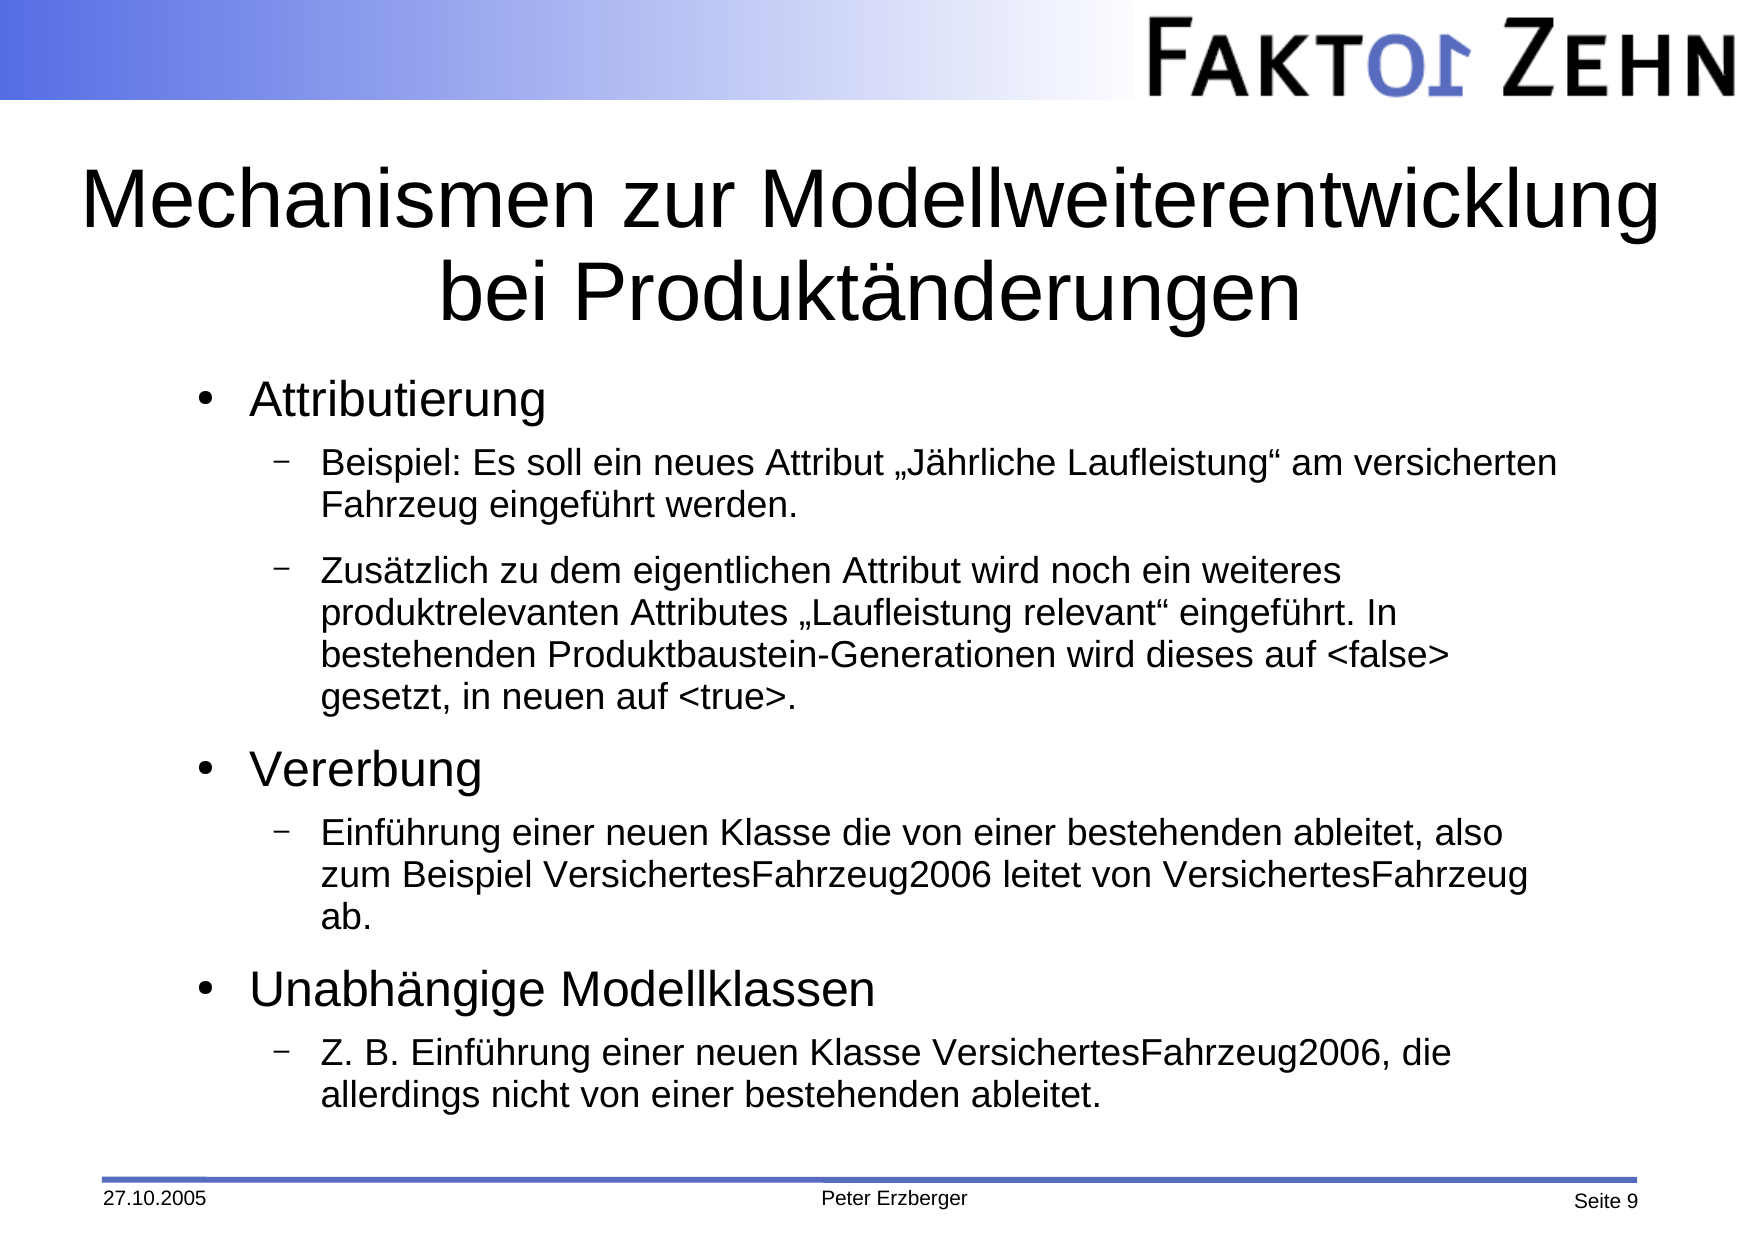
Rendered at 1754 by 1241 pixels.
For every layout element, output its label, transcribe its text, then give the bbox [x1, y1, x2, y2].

list Attributierung Beispiel: Es soll ein neues Attribut „Jährliche Laufleistung“ am versicherten Fahrzeug eingeführt werden. Zusätzlich zu dem eigentlichen Attribut wird noch ein weiteres produktrelevanten Attributes „Laufleistung relevant“ eingeführt. In bestehenden Produktbaustein-Generationen wird dieses auf <false> gesetzt, in neuen auf <true>. Vererbung Einführung einer neuen Klasse die von einer bestehenden ableitet, also zum Beispiel VersichertesFahrzeug2006 leitet von VersichertesFahrzeug ab. Unabhängige Modellklassen Z. B. Einführung einer neuen Klasse VersichertesFahrzeug2006, die allerdings nicht von einer bestehenden ableitet. [179, 371, 1576, 1117]
picture [1133, 2, 1749, 105]
title Mechanismen zur Modellweiterentwicklung bei Produktänderungen [59, 142, 1684, 349]
